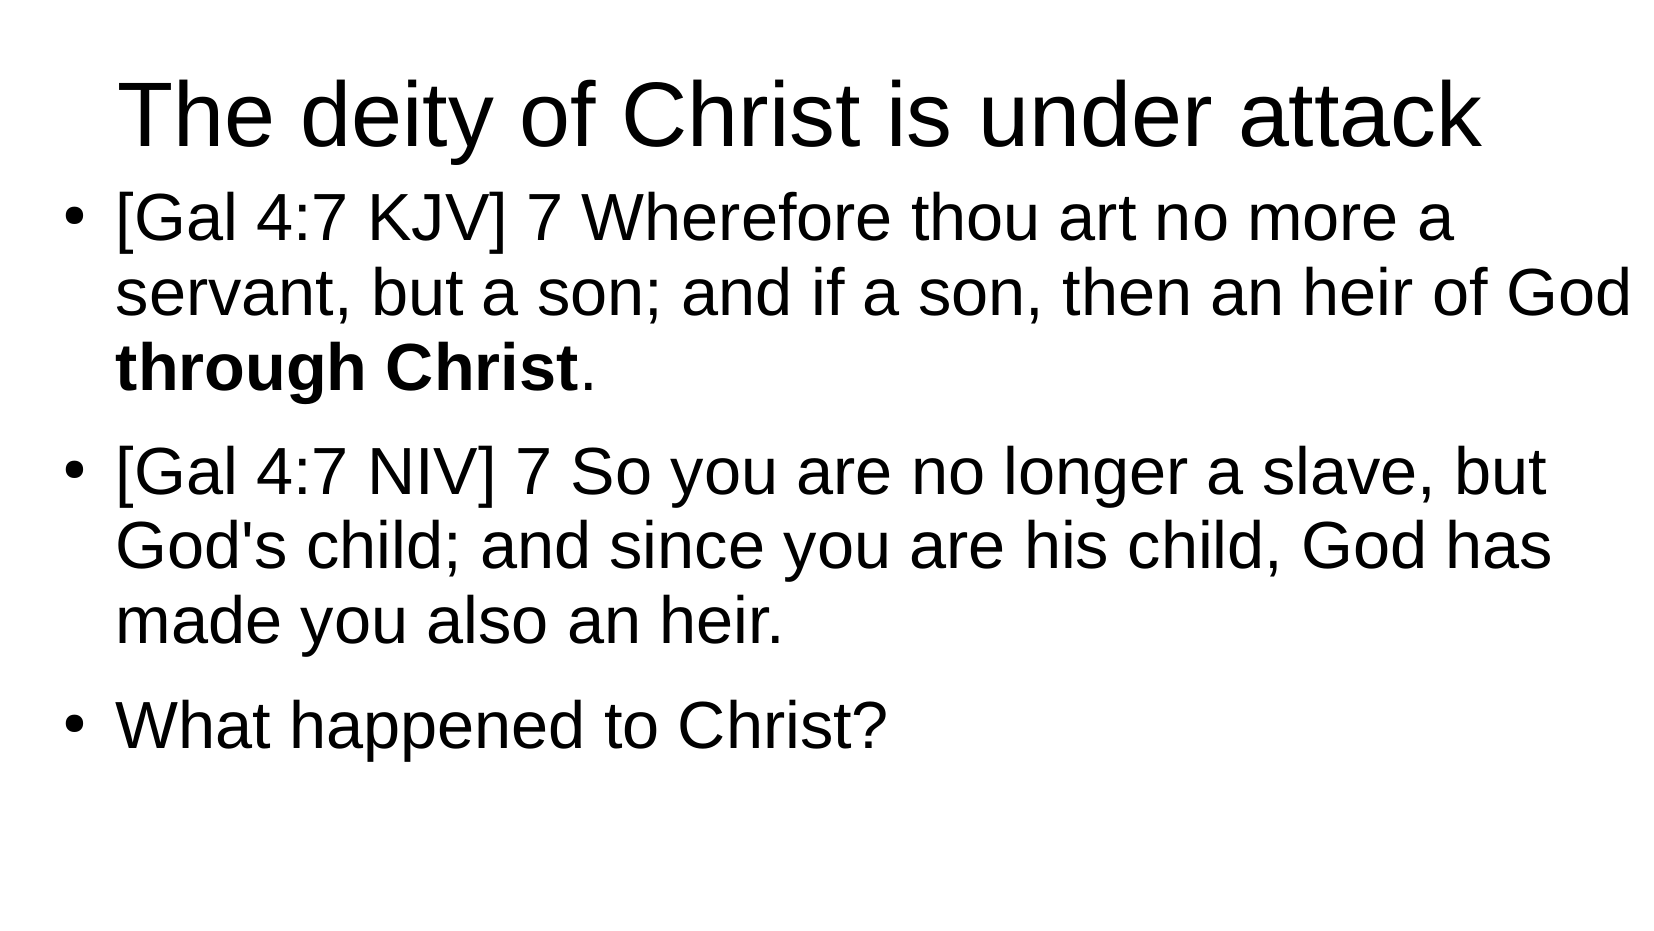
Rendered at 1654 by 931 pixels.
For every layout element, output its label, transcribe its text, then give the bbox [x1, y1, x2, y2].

list [Gal 4:7 KJV] 7 Wherefore thou art no more a servant, but a son; and if a son, then an heir of God through Christ. [Gal 4:7 NIV] 7 So you are no longer a slave, but God's child; and since you are his child, God has made you also an heir. What happened to Christ? [45, 180, 1636, 901]
title The deity of Christ is under attack [56, 37, 1546, 180]
